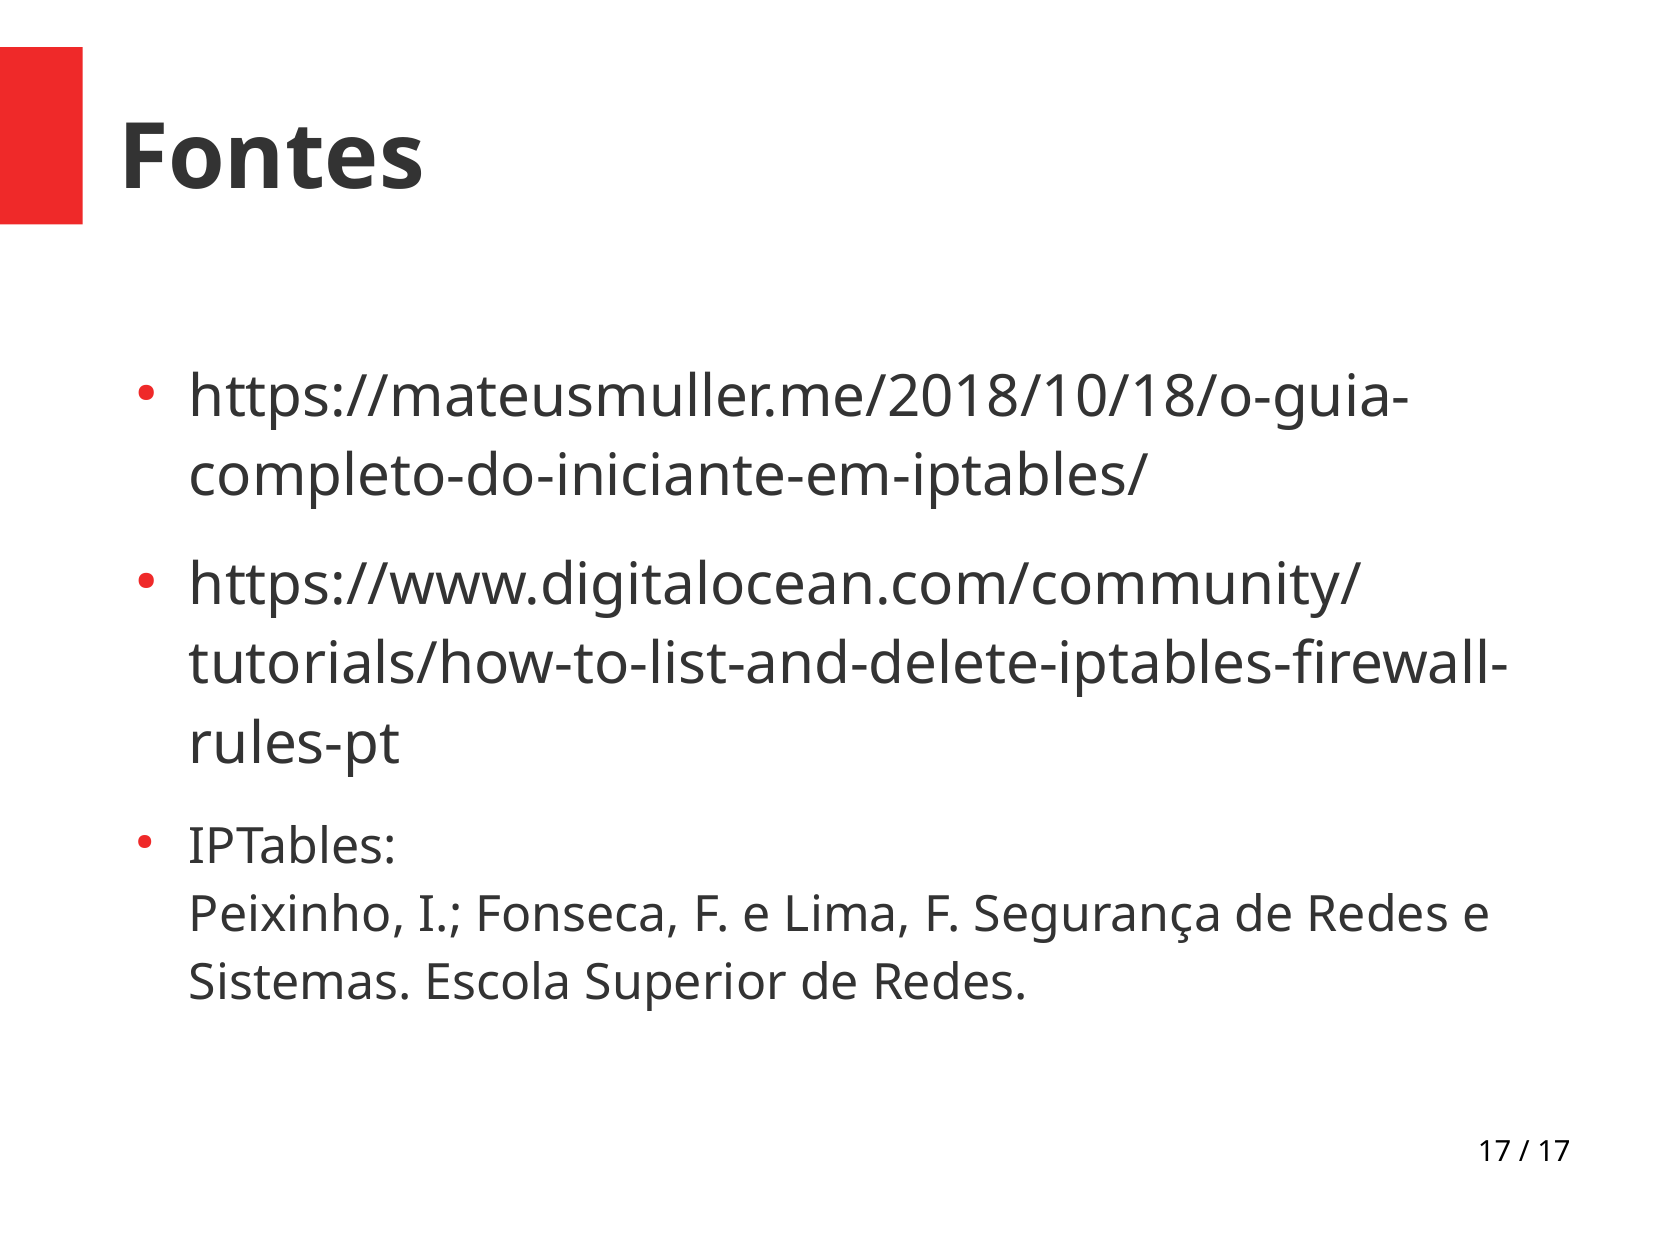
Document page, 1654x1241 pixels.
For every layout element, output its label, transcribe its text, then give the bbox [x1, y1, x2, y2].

title Fontes [118, 49, 1571, 257]
list https://mateusmuller.me/2018/10/18/o-guia-completo-do-iniciante-em-iptables/ https://www.digitalocean.com/community/tutorials/how-to-list-and-delete-iptables-firewall-rules-pt IPTables: Peixinho, I.; Fonseca, F. e Lima, F. Segurança de Redes e Sistemas. Escola Superior de Redes. [118, 354, 1536, 1074]
